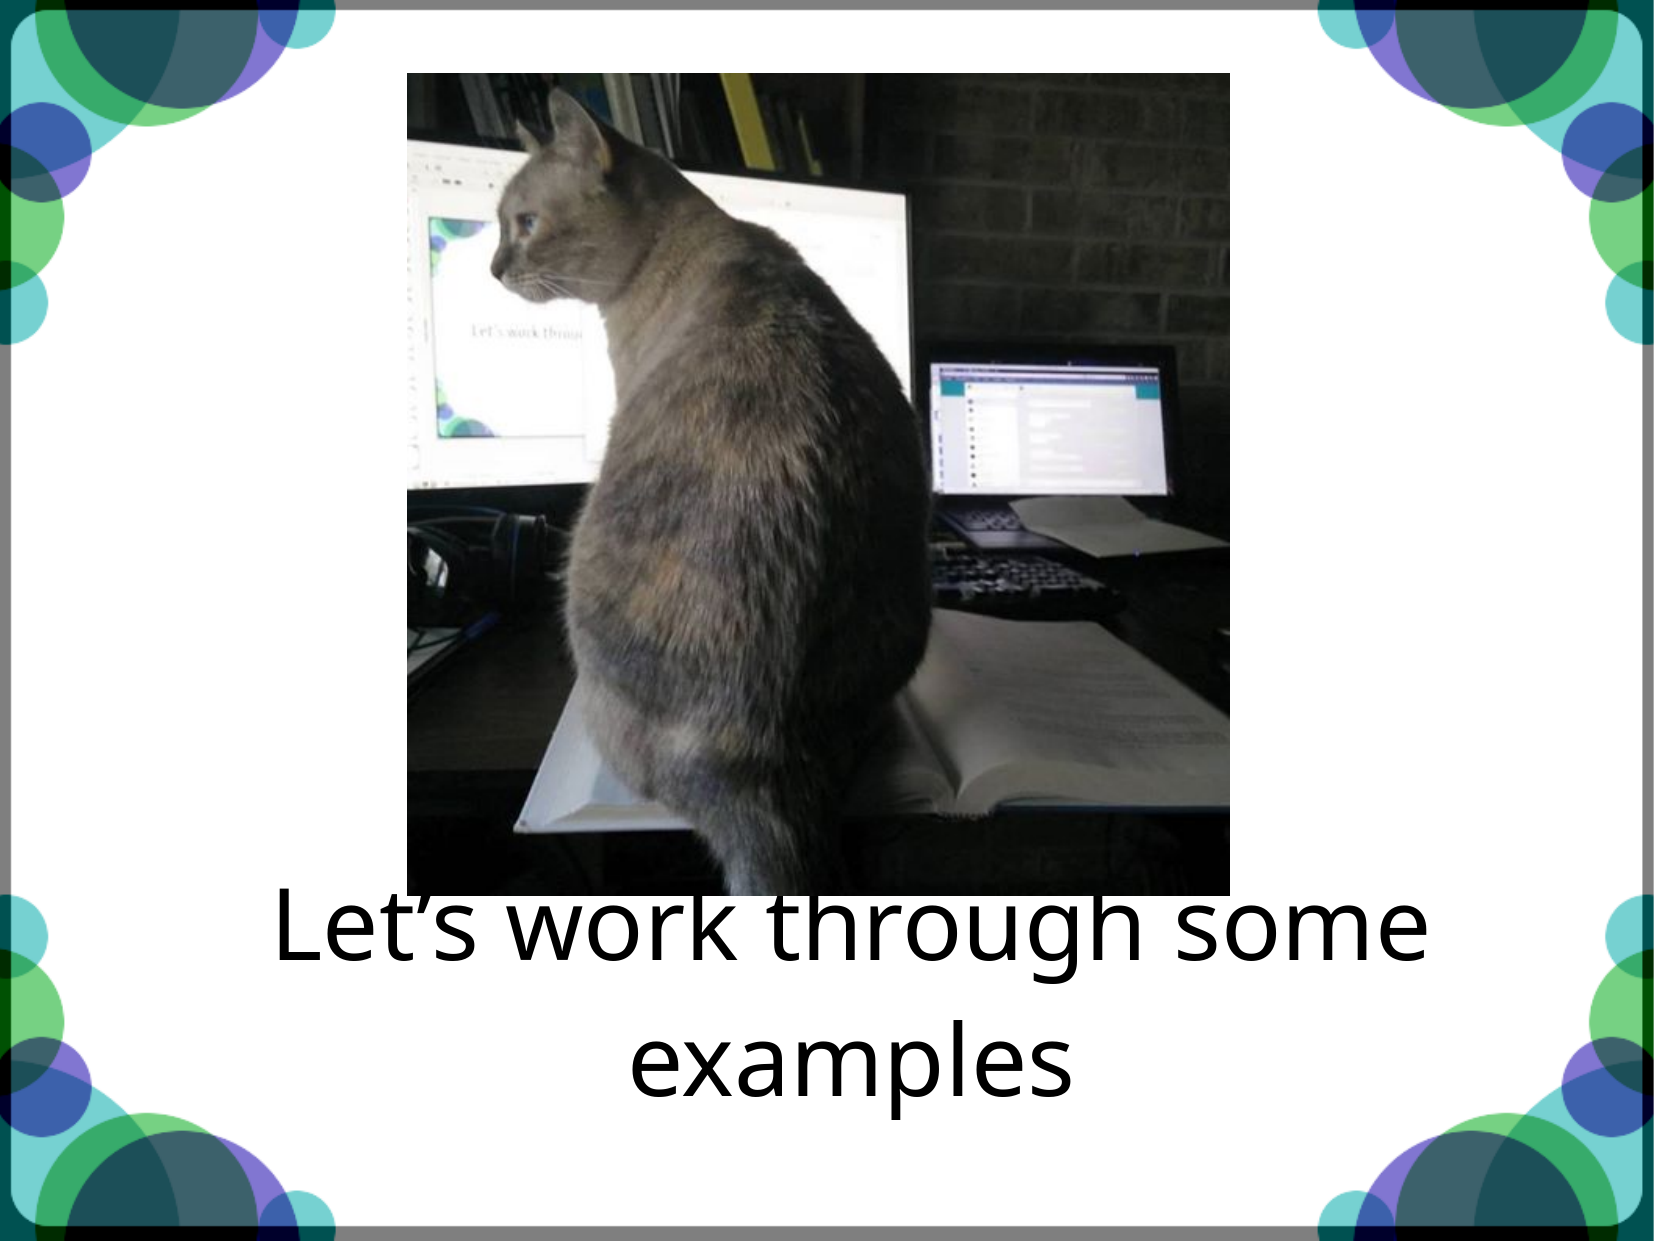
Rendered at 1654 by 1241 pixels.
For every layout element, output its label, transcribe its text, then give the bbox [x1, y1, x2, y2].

title Let’s work through some examples [107, 885, 1596, 1093]
picture [0, 0, 1654, 1241]
